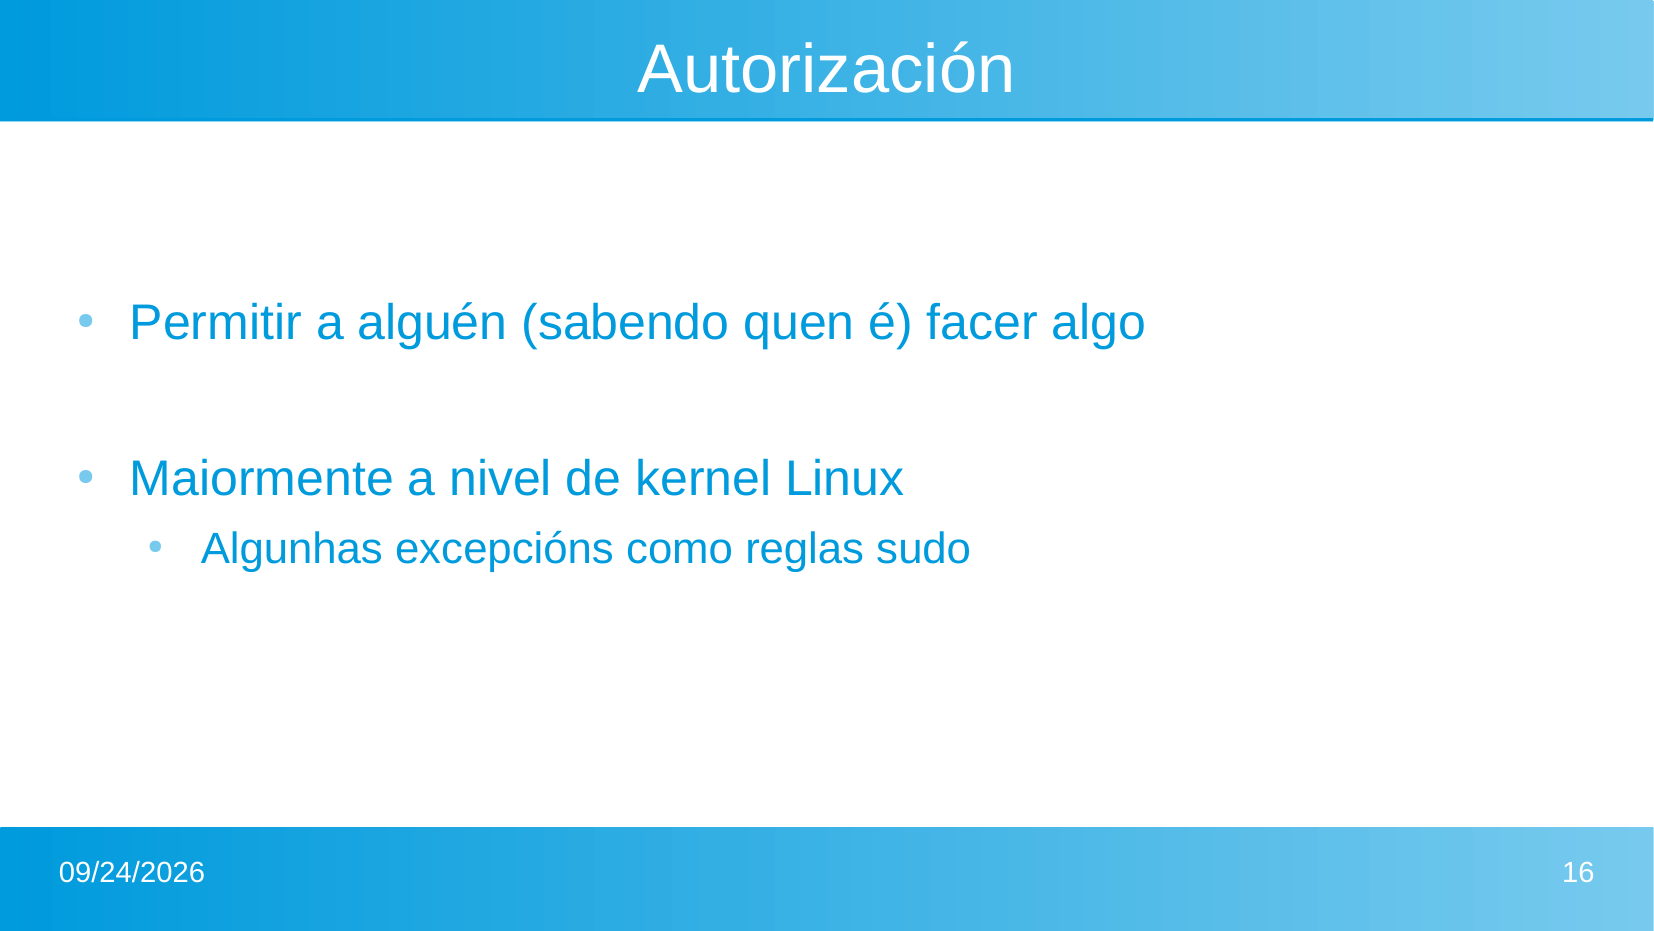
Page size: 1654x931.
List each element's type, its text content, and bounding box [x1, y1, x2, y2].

title Autorización [59, 29, 1595, 108]
list Permitir a alguén (sabendo quen é) facer algo Maiormente a nivel de kernel Linux Algunhas excepcións como reglas sudo [59, 177, 1595, 768]
